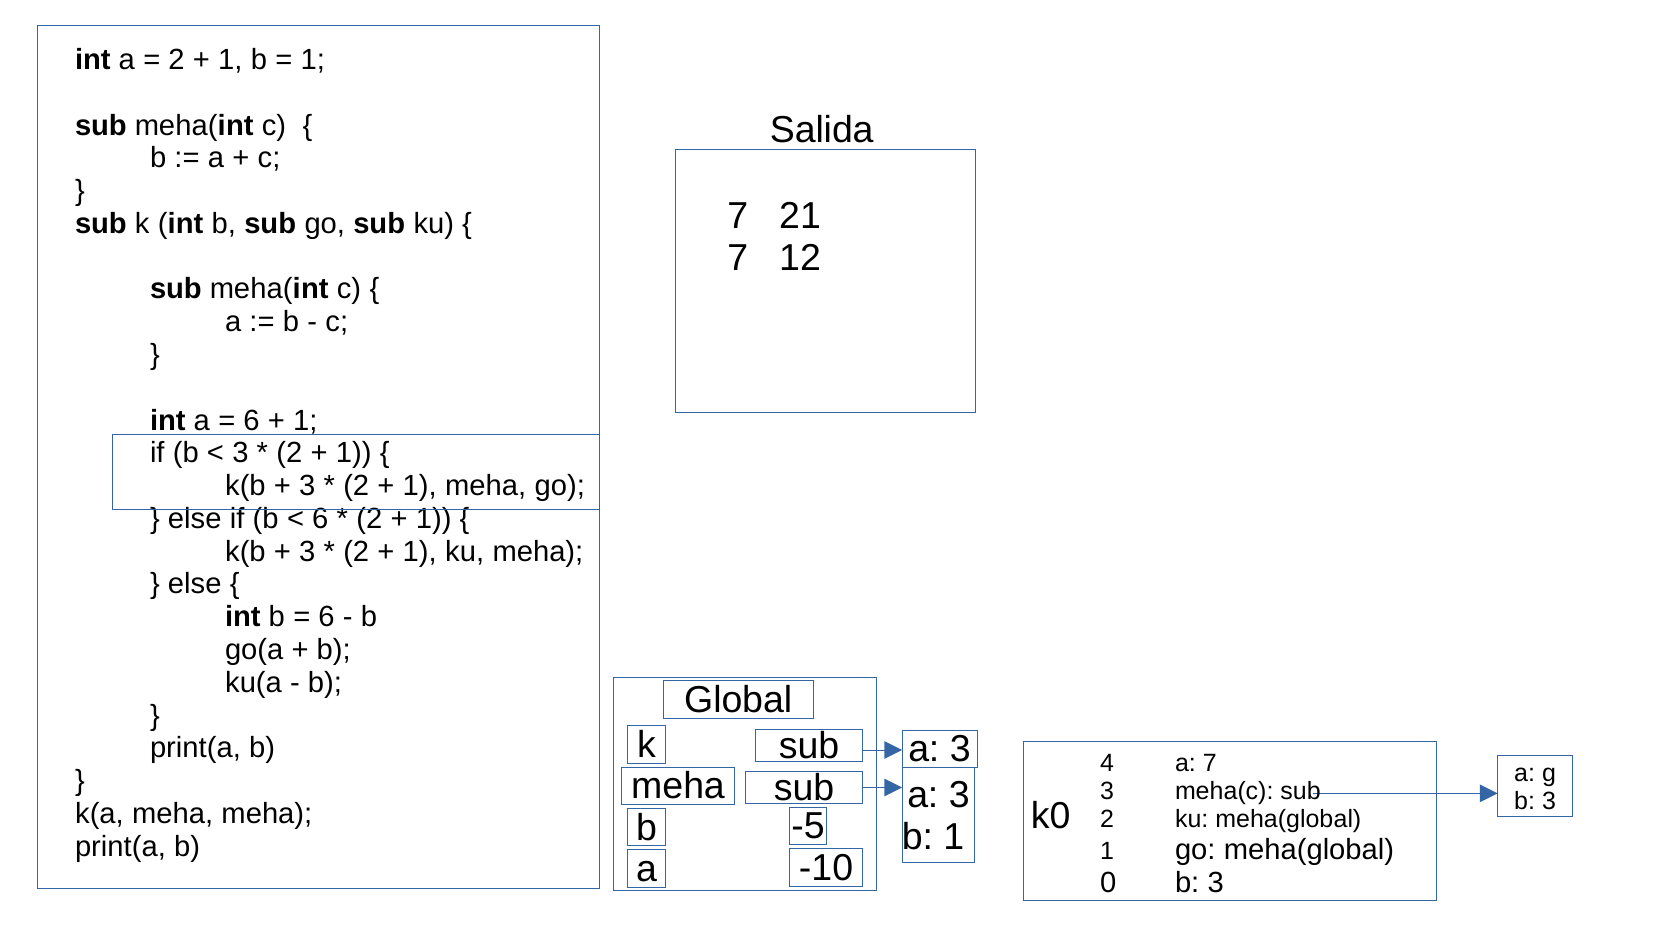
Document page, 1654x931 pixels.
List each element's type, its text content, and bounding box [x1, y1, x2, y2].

text_box a: 3 [902, 730, 978, 768]
text_box -10 [789, 848, 863, 887]
subtitle int a = 2 + 1, b = 1; sub meha(int c) { b := a + c; } sub k (int b, sub go, sub ku) { sub meha(int c) { a := b - c; } int a = 6 + 1; if (b < 3 * (2 + 1)) { k(b + 3 * (2 + 1), meha, go); } else if (b < 6 * (2 + 1)) { k(b + 3 * (2 + 1), ku, meha); } else { int b = 6 - b go(a + b); ku(a - b); } print(a, b) } k(a, meha, meha); print(a, b) [75, 43, 638, 863]
text_box -5 [789, 807, 827, 845]
text_box Salida [755, 100, 889, 158]
text_box 4 a: 7 3 meha(c): sub 2 ku: meha(global) 1 go: meha(global) 0 b: 3 [1085, 741, 1437, 916]
text_box a: g b: 3 [1497, 755, 1573, 817]
text_box Global [663, 680, 814, 719]
text_box k [627, 725, 666, 764]
text_box 7 21 7 12 [712, 187, 836, 287]
text_box meha [621, 767, 735, 805]
text_box a [627, 849, 666, 888]
text_box k0 [1015, 787, 1085, 845]
text_box b [627, 808, 666, 846]
text_box sub [755, 729, 863, 762]
text_box sub [745, 771, 863, 804]
text_box a: 3 b: 1 [902, 767, 975, 863]
